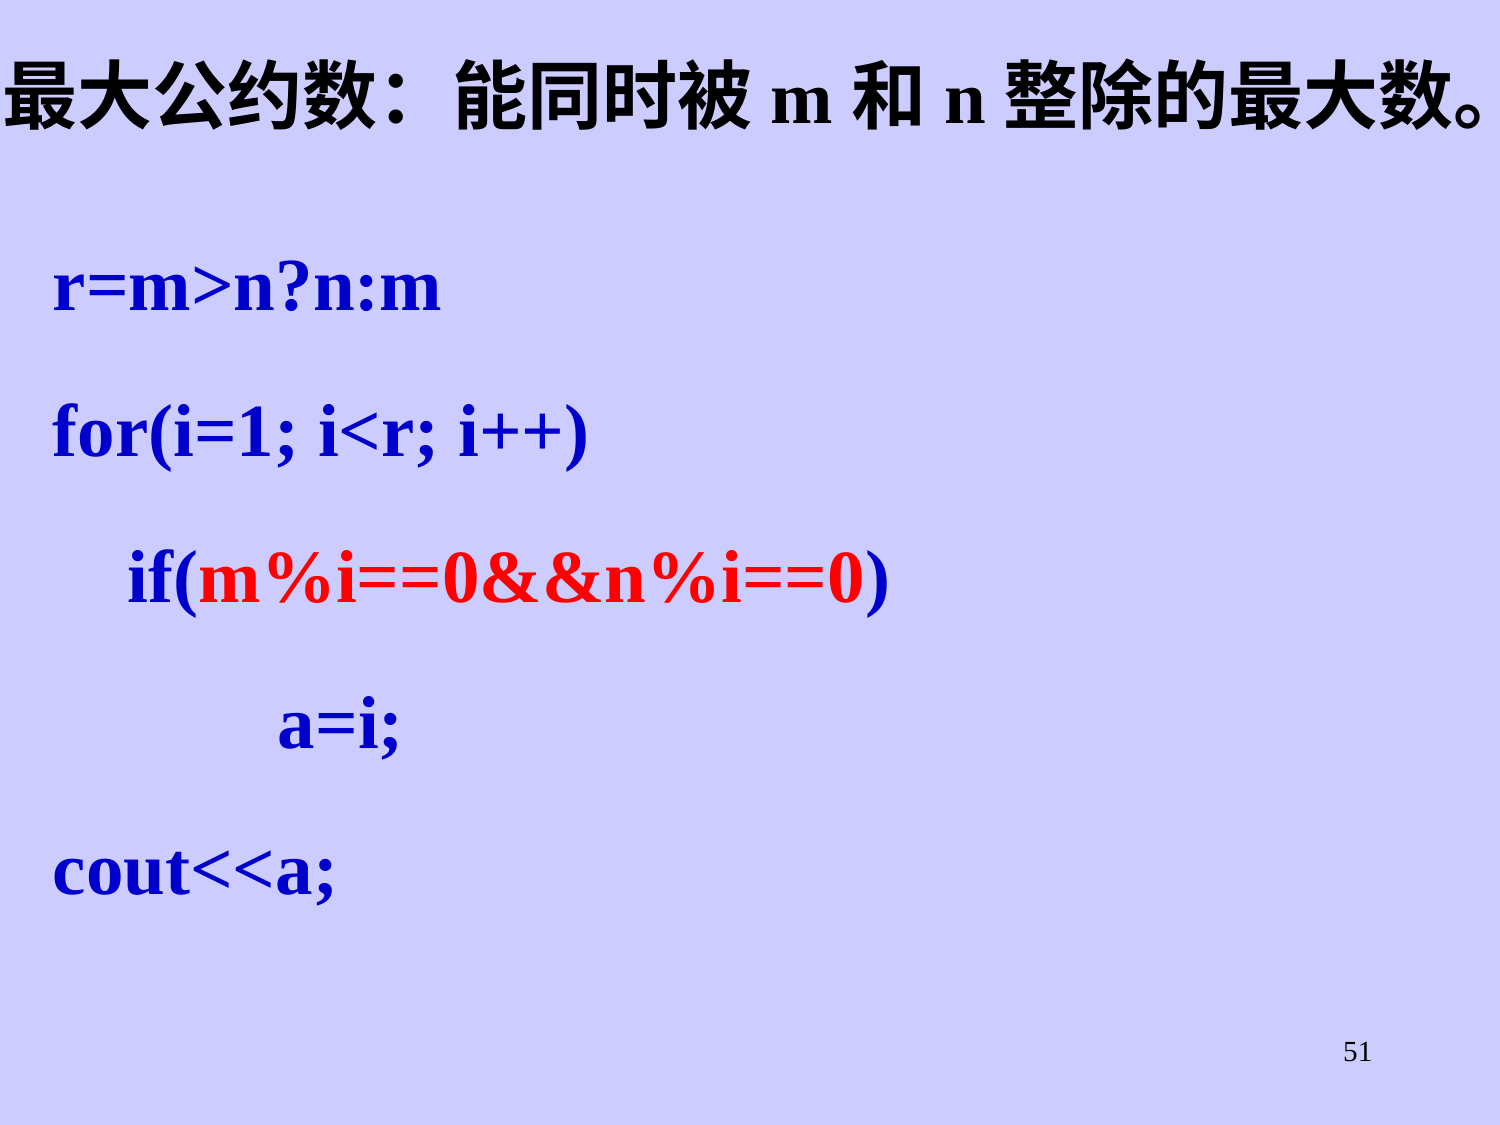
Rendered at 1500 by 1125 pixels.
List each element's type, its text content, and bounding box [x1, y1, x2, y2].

text_box r=m>n?n:m for(i=1; i<r; i++) if(m%i==0&&n%i==0) a=i; cout<<a; [50, 224, 1088, 912]
text_box 最大公约数：能同时被m和n整除的最大数。 [0, 37, 1500, 141]
text_box <编号> [1074, 1025, 1388, 1101]
